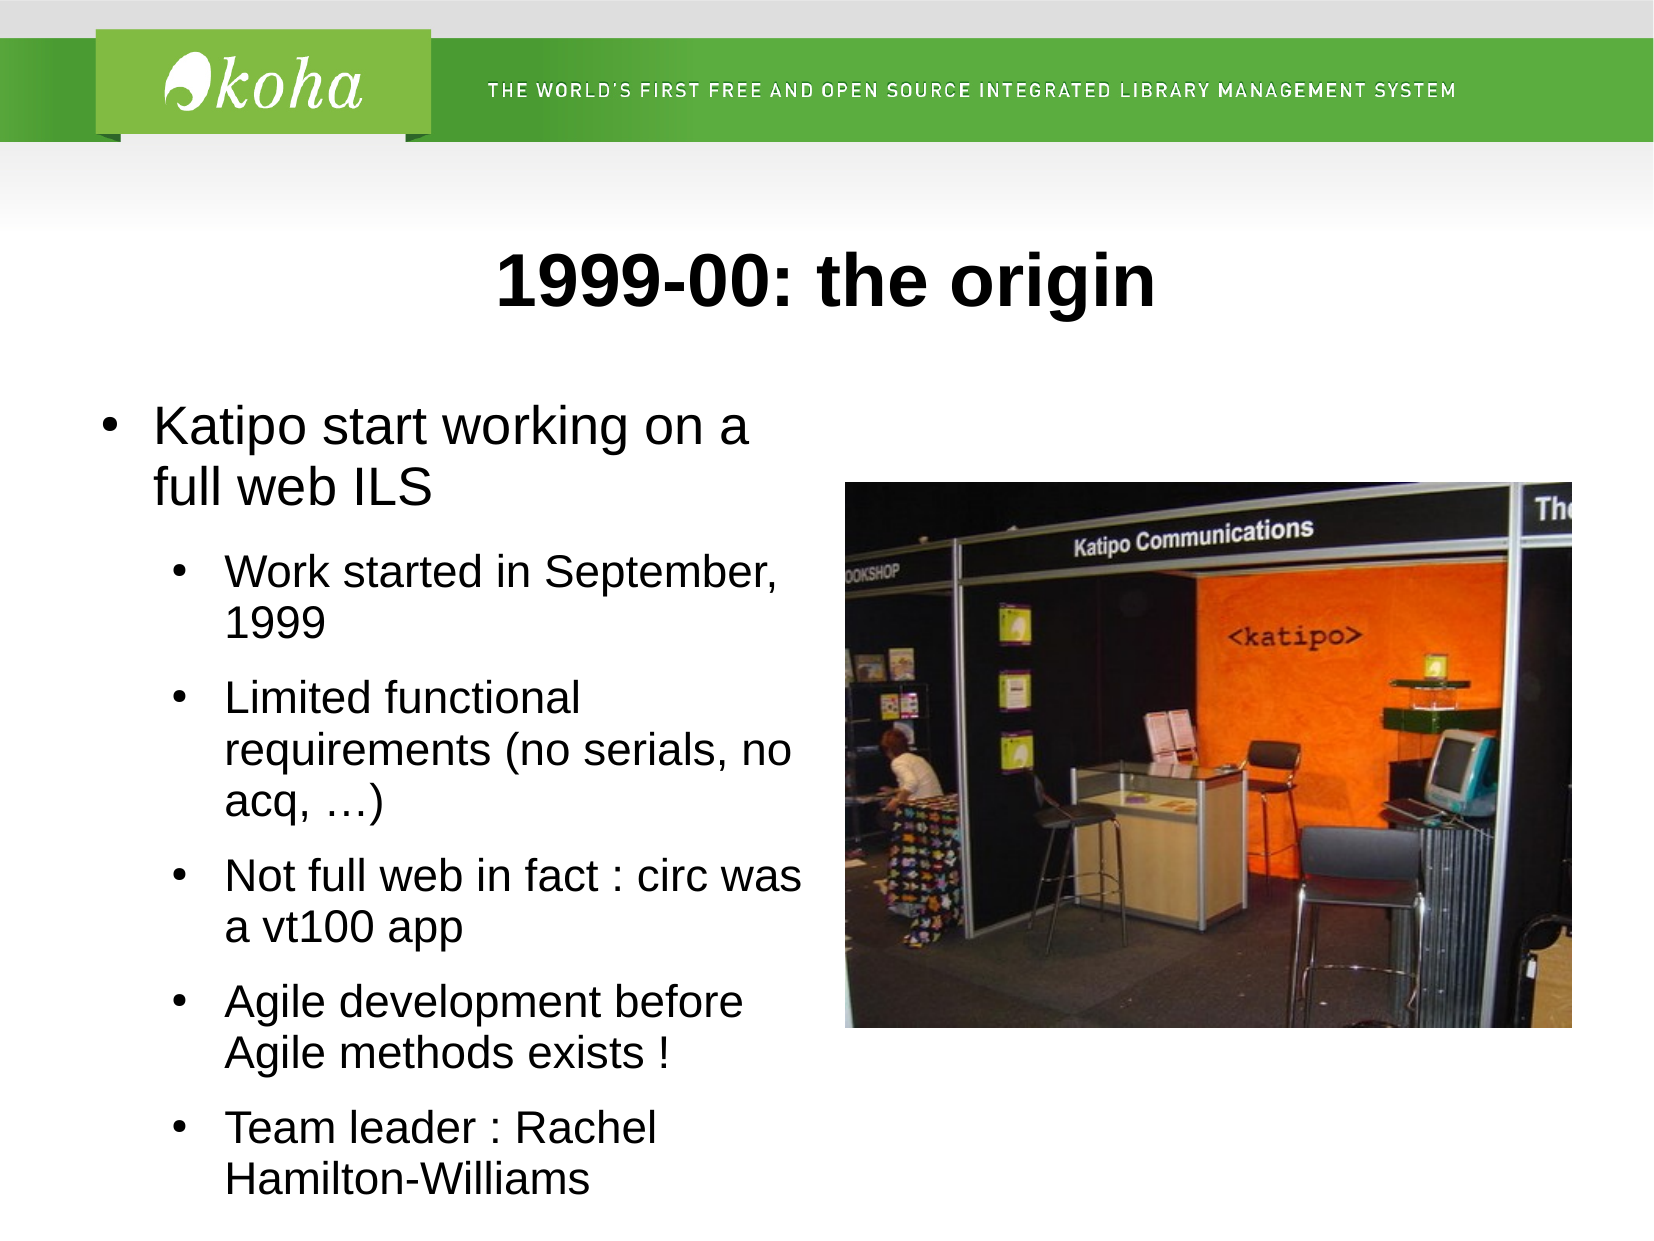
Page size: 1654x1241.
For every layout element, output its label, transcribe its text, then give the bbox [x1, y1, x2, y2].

title 1999-00: the origin [82, 177, 1571, 385]
list Katipo start working on a full web ILS Work started in September, 1999 Limited functional requirements (no serials, no acq, …) Not full web in fact : circ was a vt100 app Agile development before Agile methods exists ! Team leader : Rachel Hamilton-Williams [82, 395, 809, 1115]
picture [0, 0, 1654, 1241]
